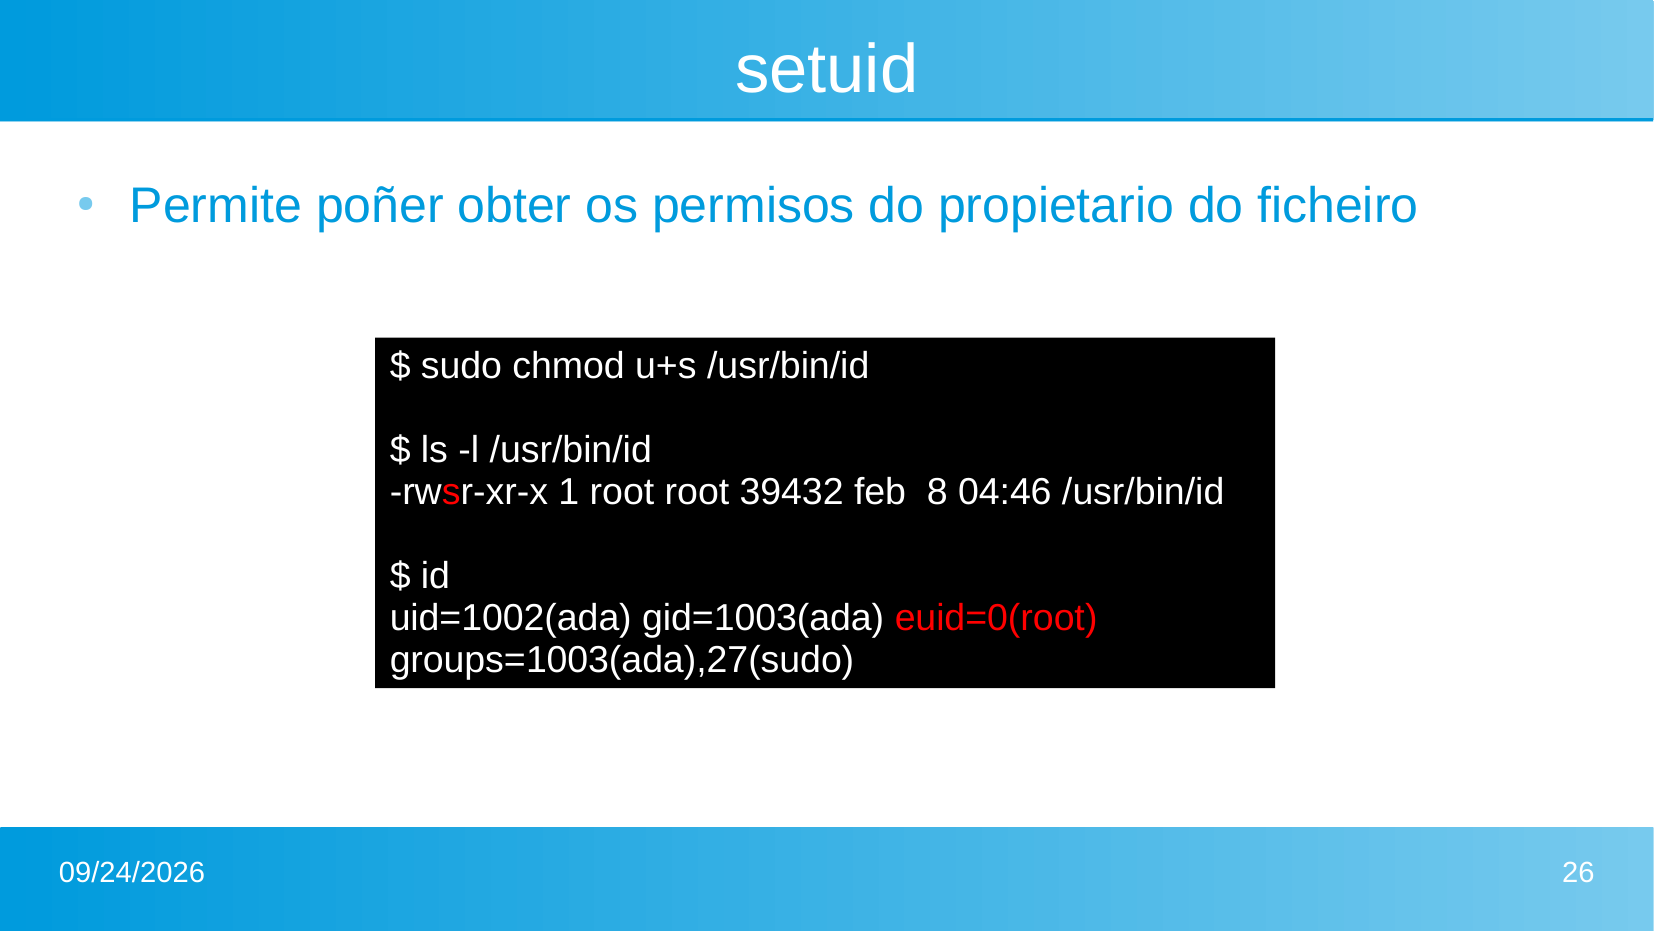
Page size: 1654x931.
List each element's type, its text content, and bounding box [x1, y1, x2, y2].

text_box $ sudo chmod u+s /usr/bin/id $ ls -l /usr/bin/id -rwsr-xr-x 1 root root 39432 feb 8 04:46 /usr/bin/id $ id uid=1002(ada) gid=1003(ada) euid=0(root) groups=1003(ada),27(sudo) [375, 337, 1276, 689]
list Permite poñer obter os permisos do propietario do ficheiro [59, 177, 1595, 263]
title setuid [59, 29, 1595, 108]
